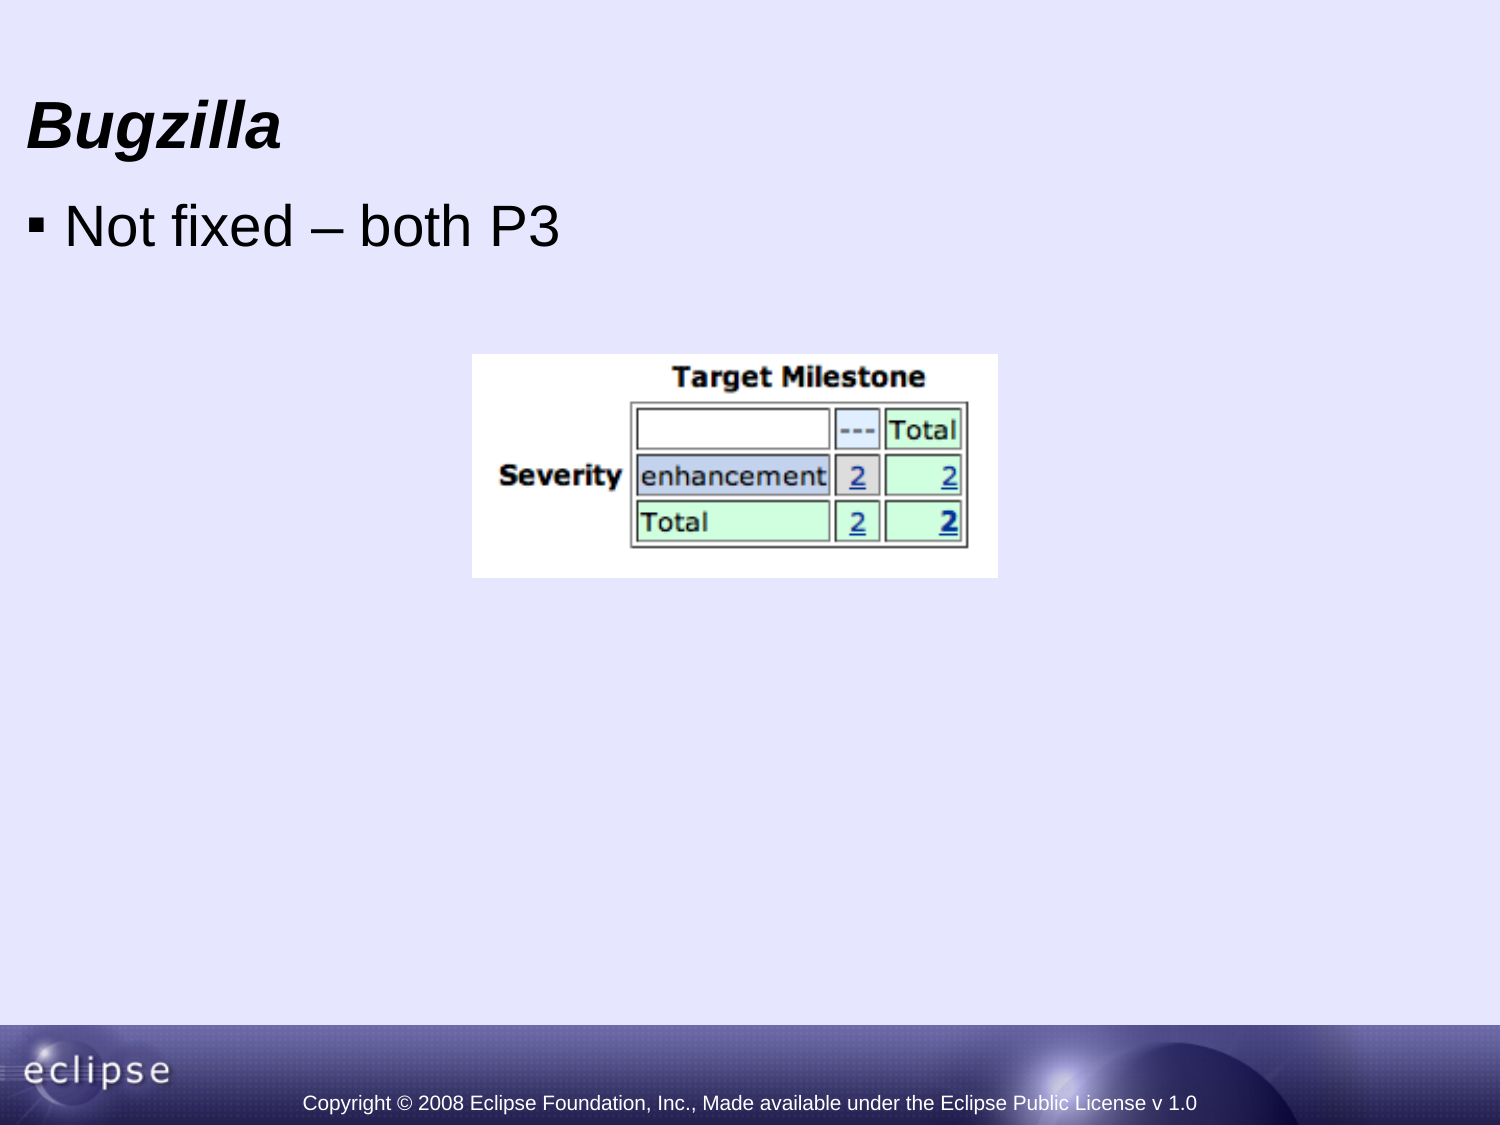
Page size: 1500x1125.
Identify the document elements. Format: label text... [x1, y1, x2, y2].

list Not fixed – both P3 [26, 193, 1452, 1027]
picture [0, 1025, 1500, 1125]
picture [472, 354, 998, 578]
title Bugzilla [26, 84, 1474, 172]
